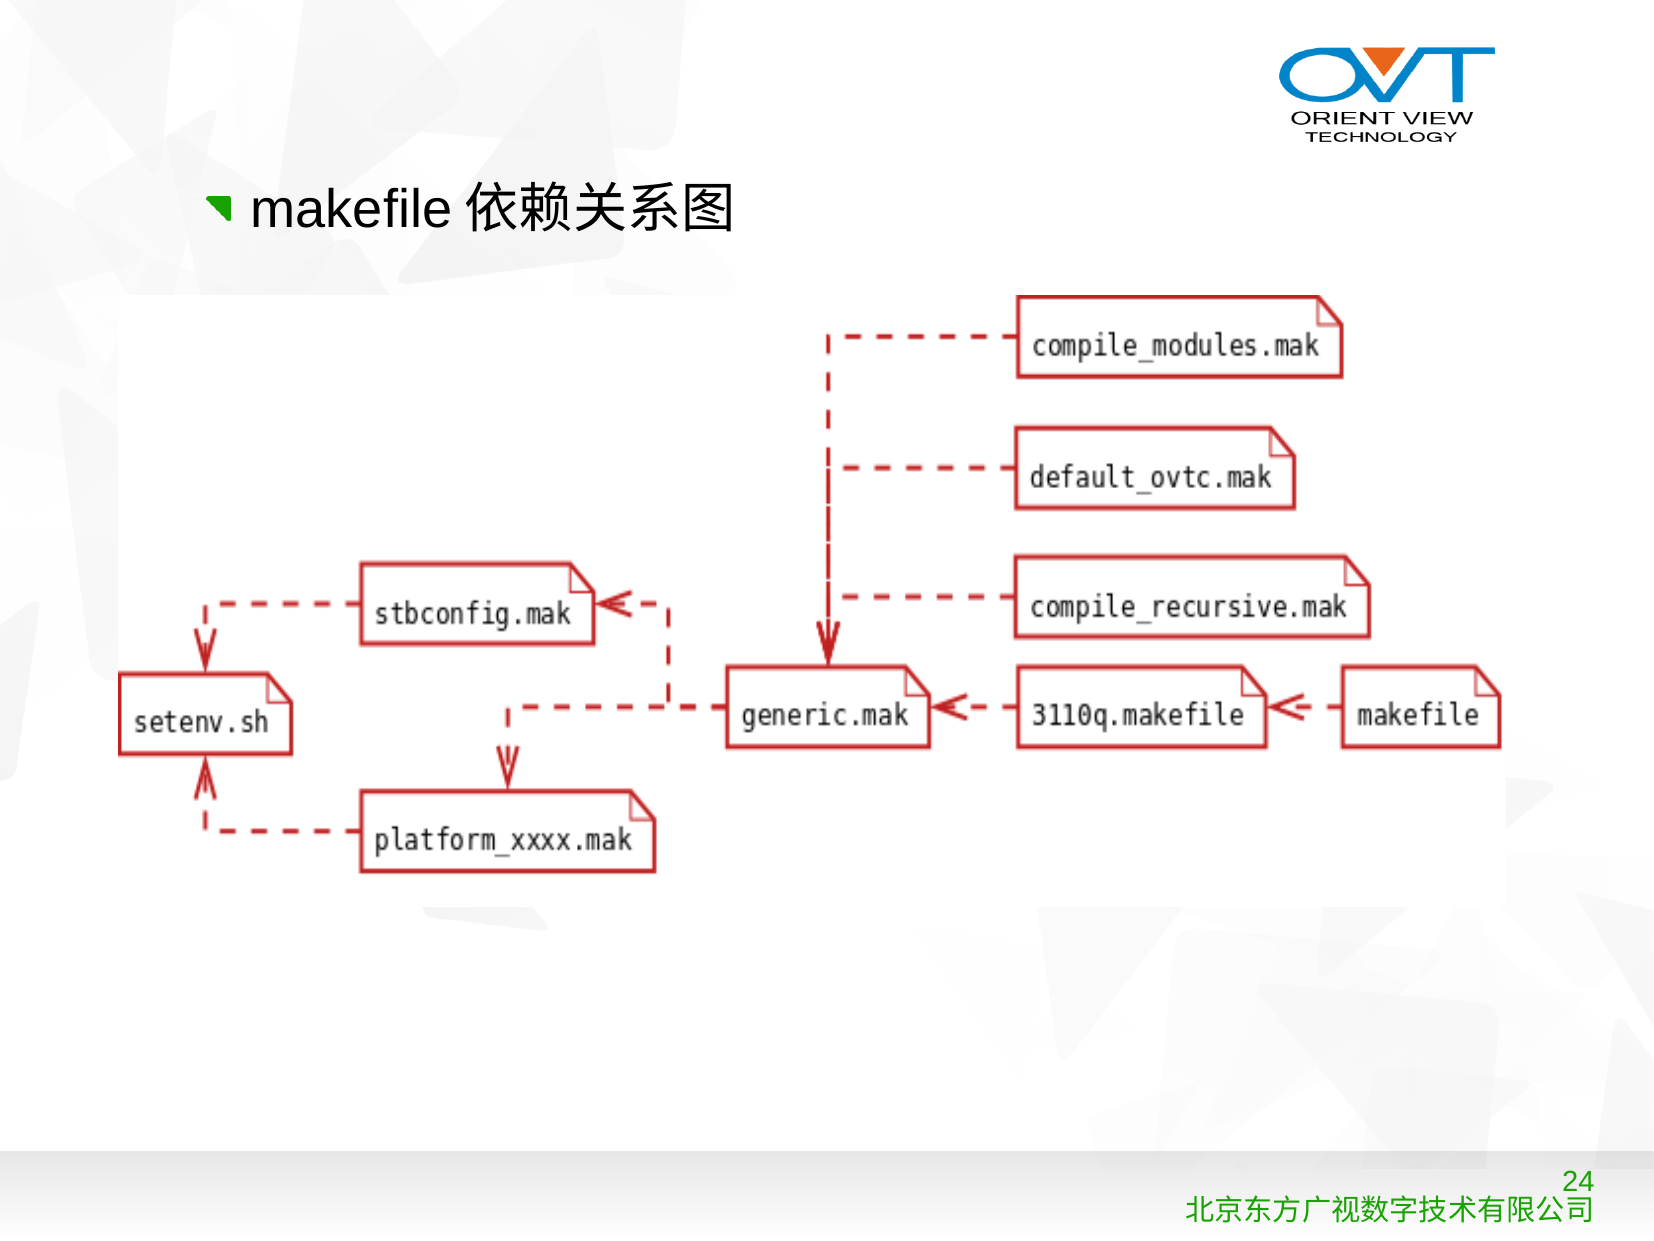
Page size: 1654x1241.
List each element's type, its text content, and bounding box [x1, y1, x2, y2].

picture [0, 0, 1654, 1169]
list makefile依赖关系图 [206, 177, 1477, 295]
picture [1274, 30, 1500, 174]
